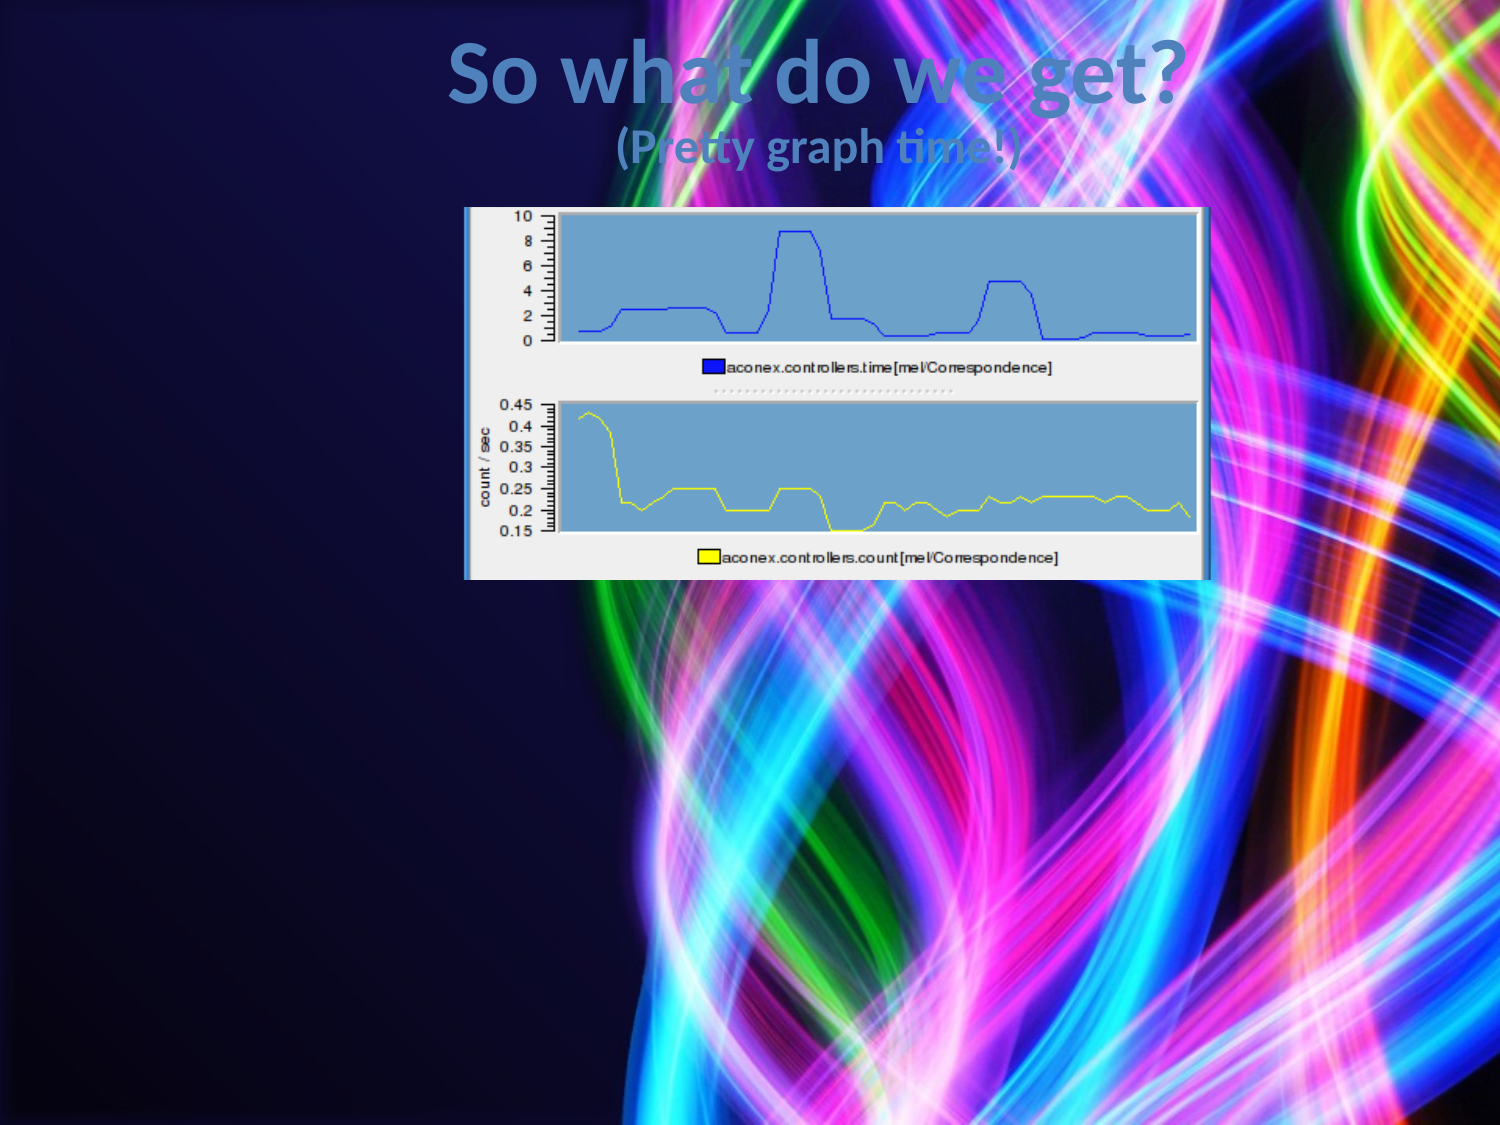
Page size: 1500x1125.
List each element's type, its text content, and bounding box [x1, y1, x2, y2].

title So what do we get? (Pretty graph time!) [213, 9, 1425, 201]
picture [0, 0, 1500, 1125]
